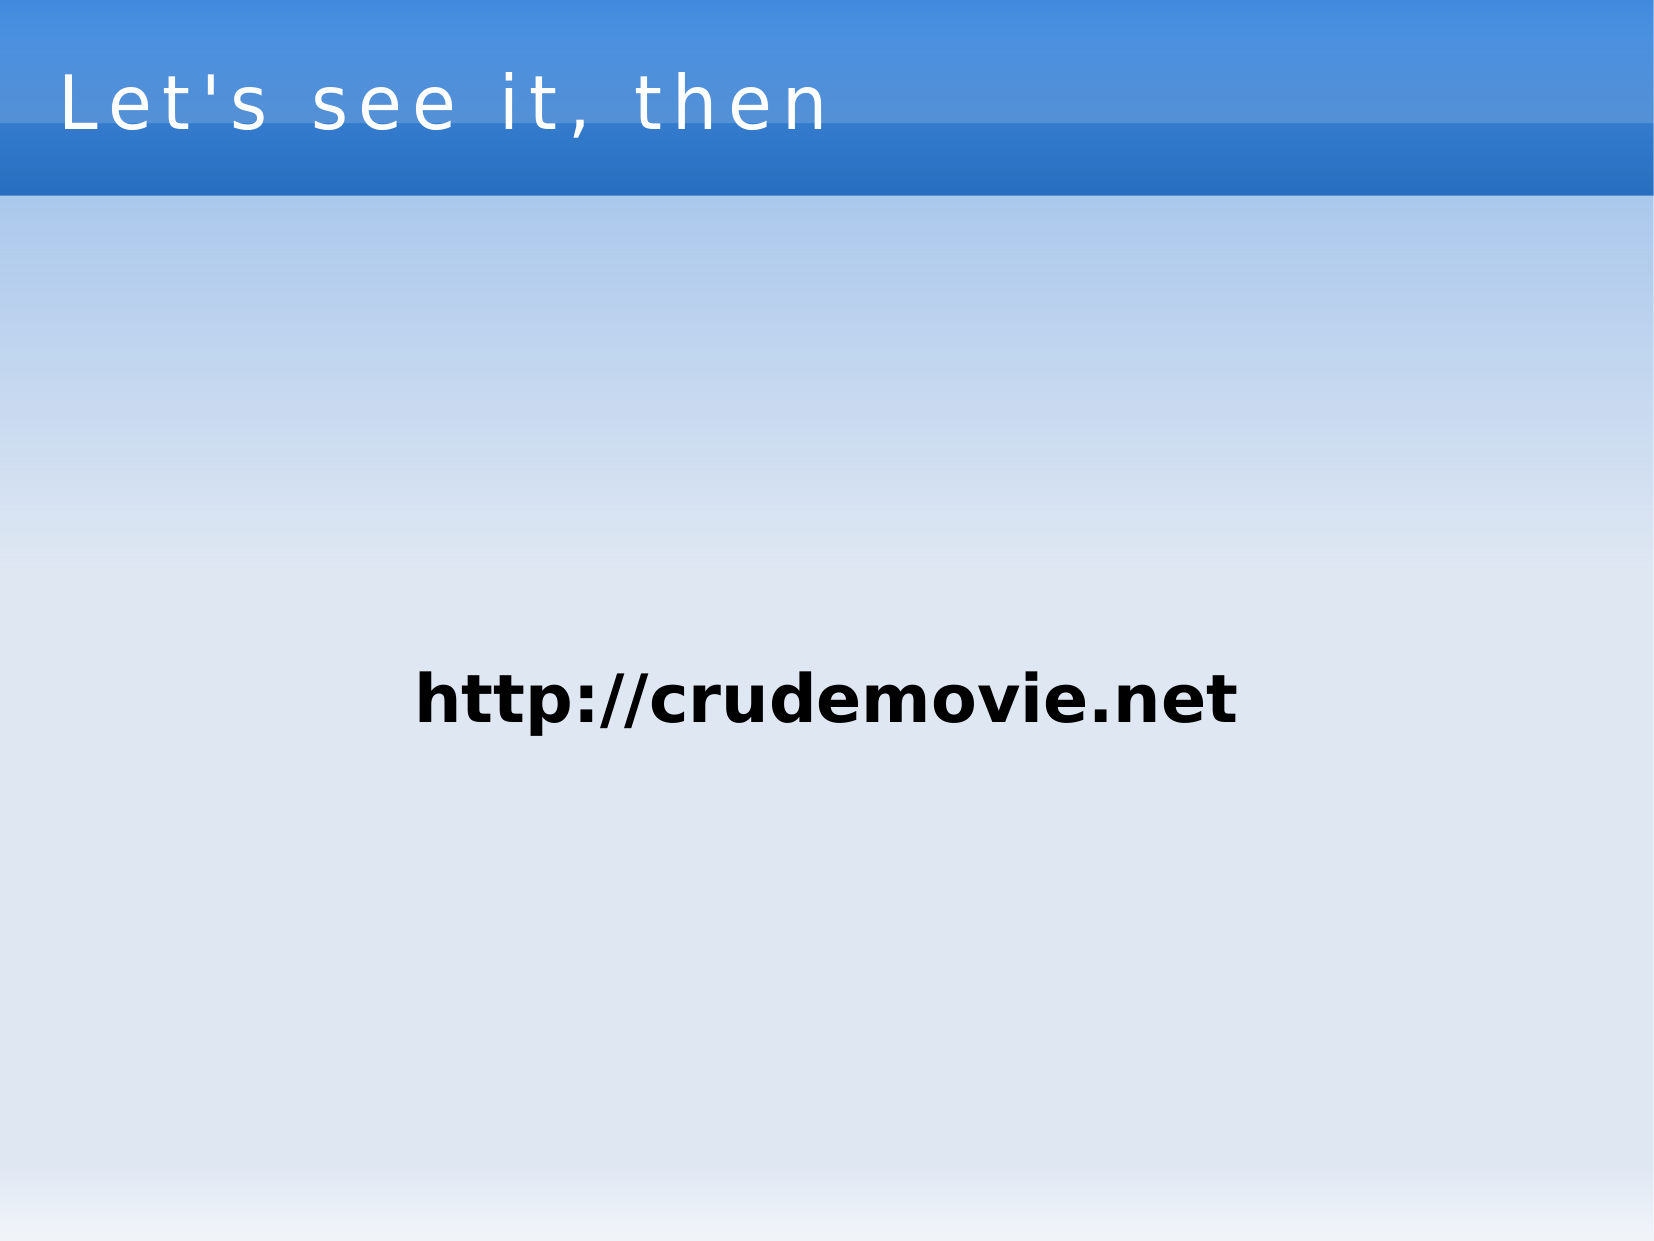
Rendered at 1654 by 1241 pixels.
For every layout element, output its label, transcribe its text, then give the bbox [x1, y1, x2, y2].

subtitle http://crudemovie.net [82, 297, 1571, 1102]
title Let's see it, then [59, 29, 1270, 178]
picture [0, 0, 1654, 1241]
